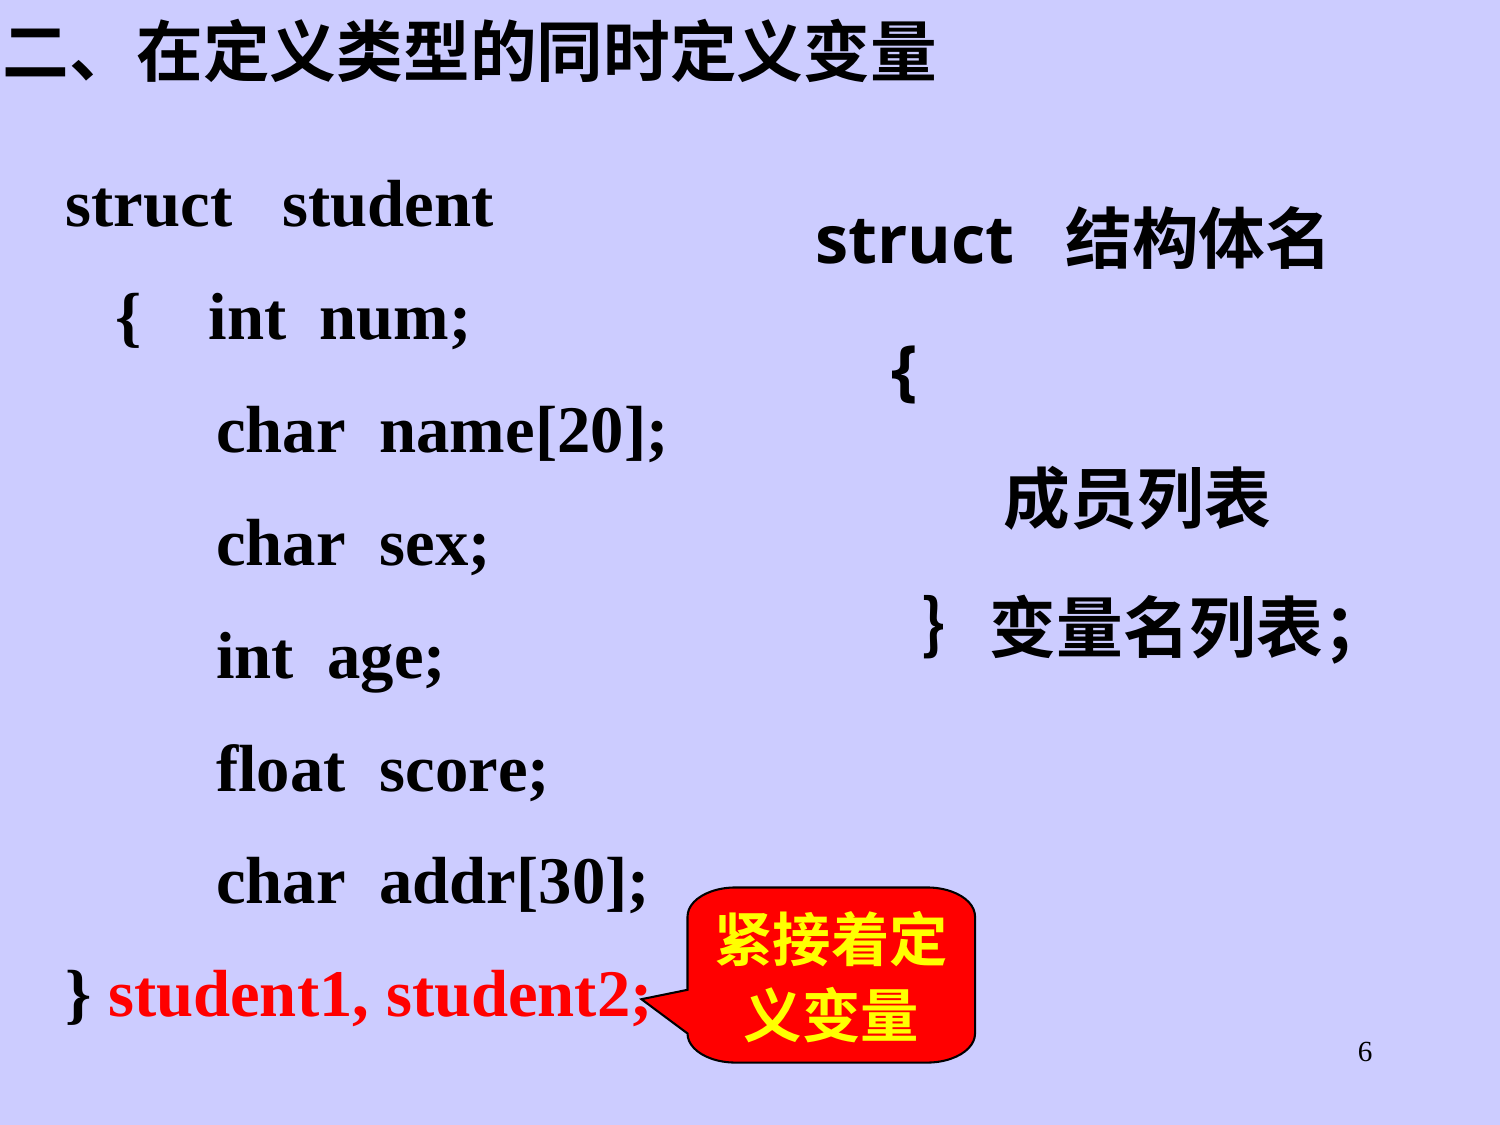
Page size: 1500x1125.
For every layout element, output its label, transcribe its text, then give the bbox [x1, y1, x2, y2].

text_box 紧接着定义变量 [641, 887, 976, 1063]
text_box 二、在定义类型的同时定义变量 [0, 0, 1500, 92]
text_box struct 结构体名 { 成员列表 ｝变量名列表； [812, 187, 1436, 668]
text_box <编号> [1074, 1025, 1388, 1101]
text_box struct student { int num; char name[20]; char sex; int age; float score; char addr[30]; } student1, student2; [62, 149, 738, 1032]
